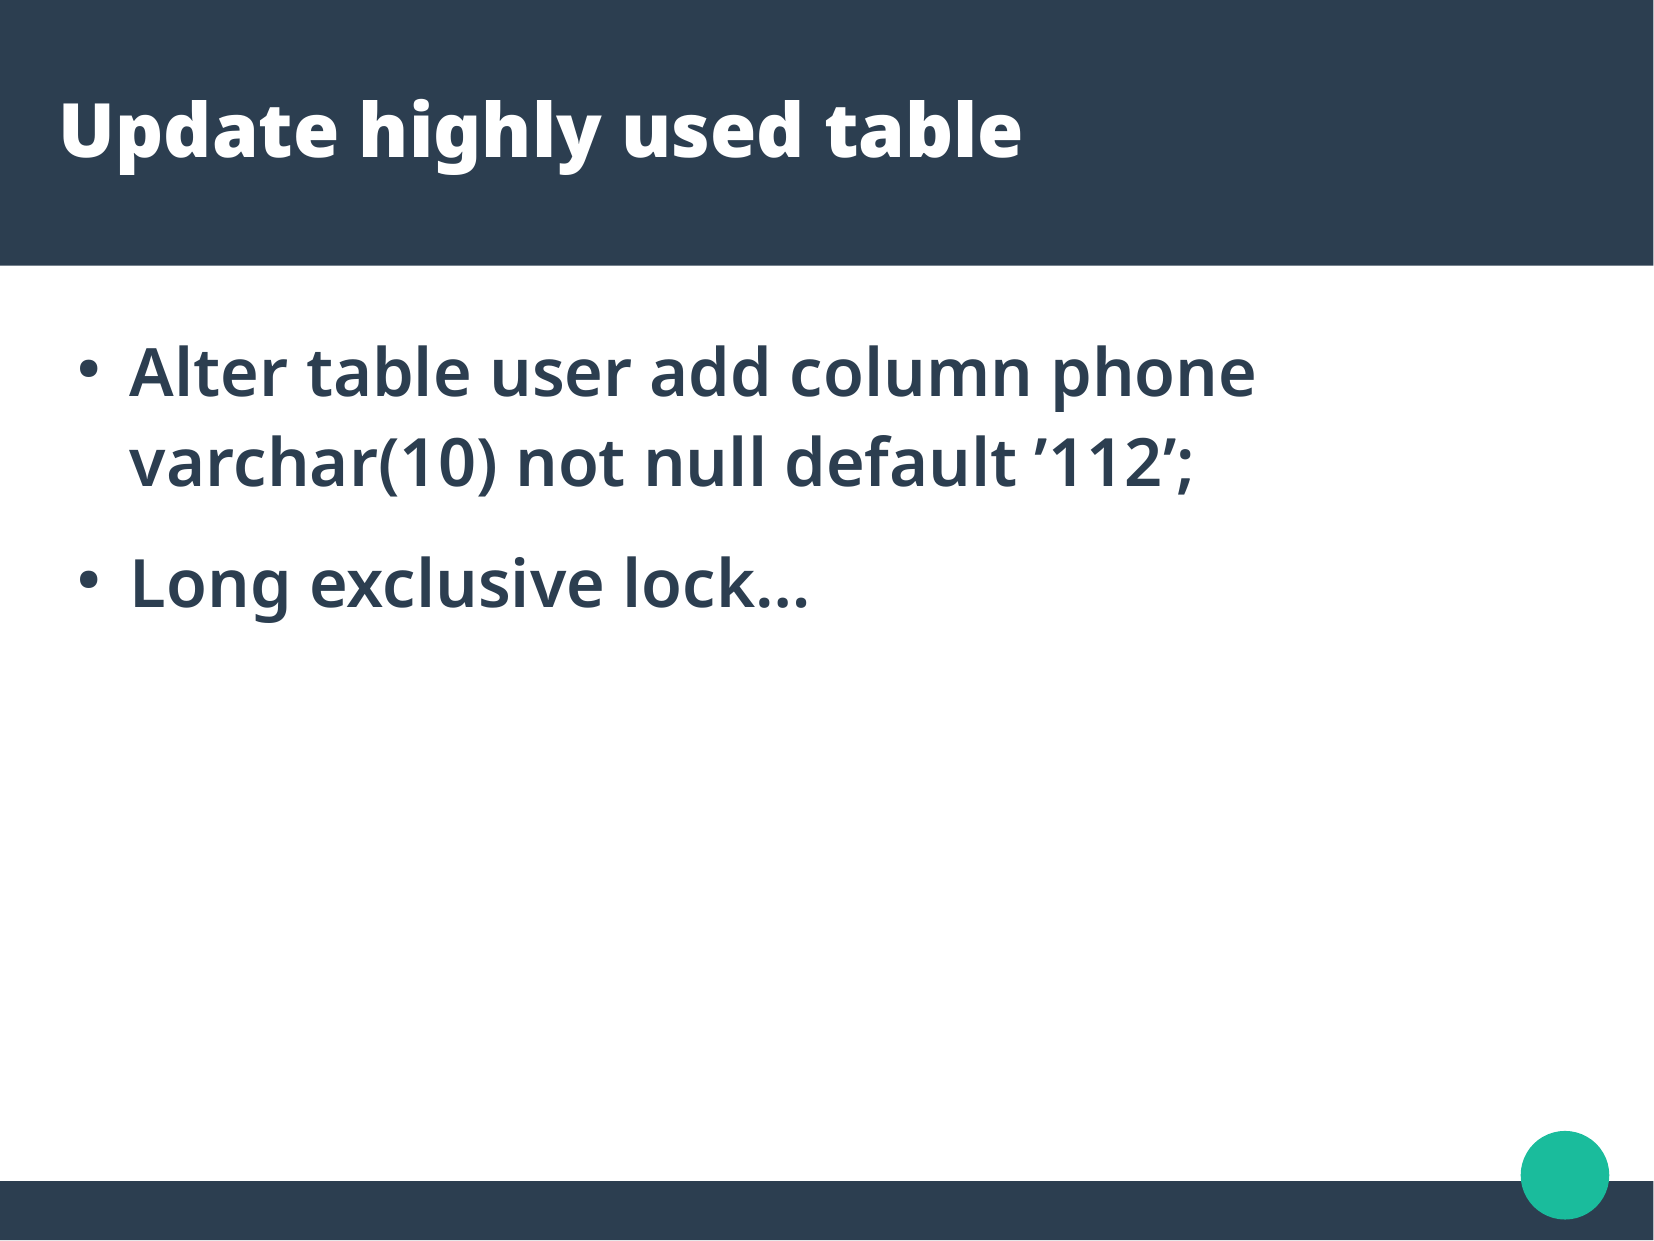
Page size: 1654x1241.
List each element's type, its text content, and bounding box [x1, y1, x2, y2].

list Alter table user add column phone varchar(10) not null default ’112’; Long exclusive lock… [59, 324, 1595, 1152]
title Update highly used table [59, 49, 1595, 207]
